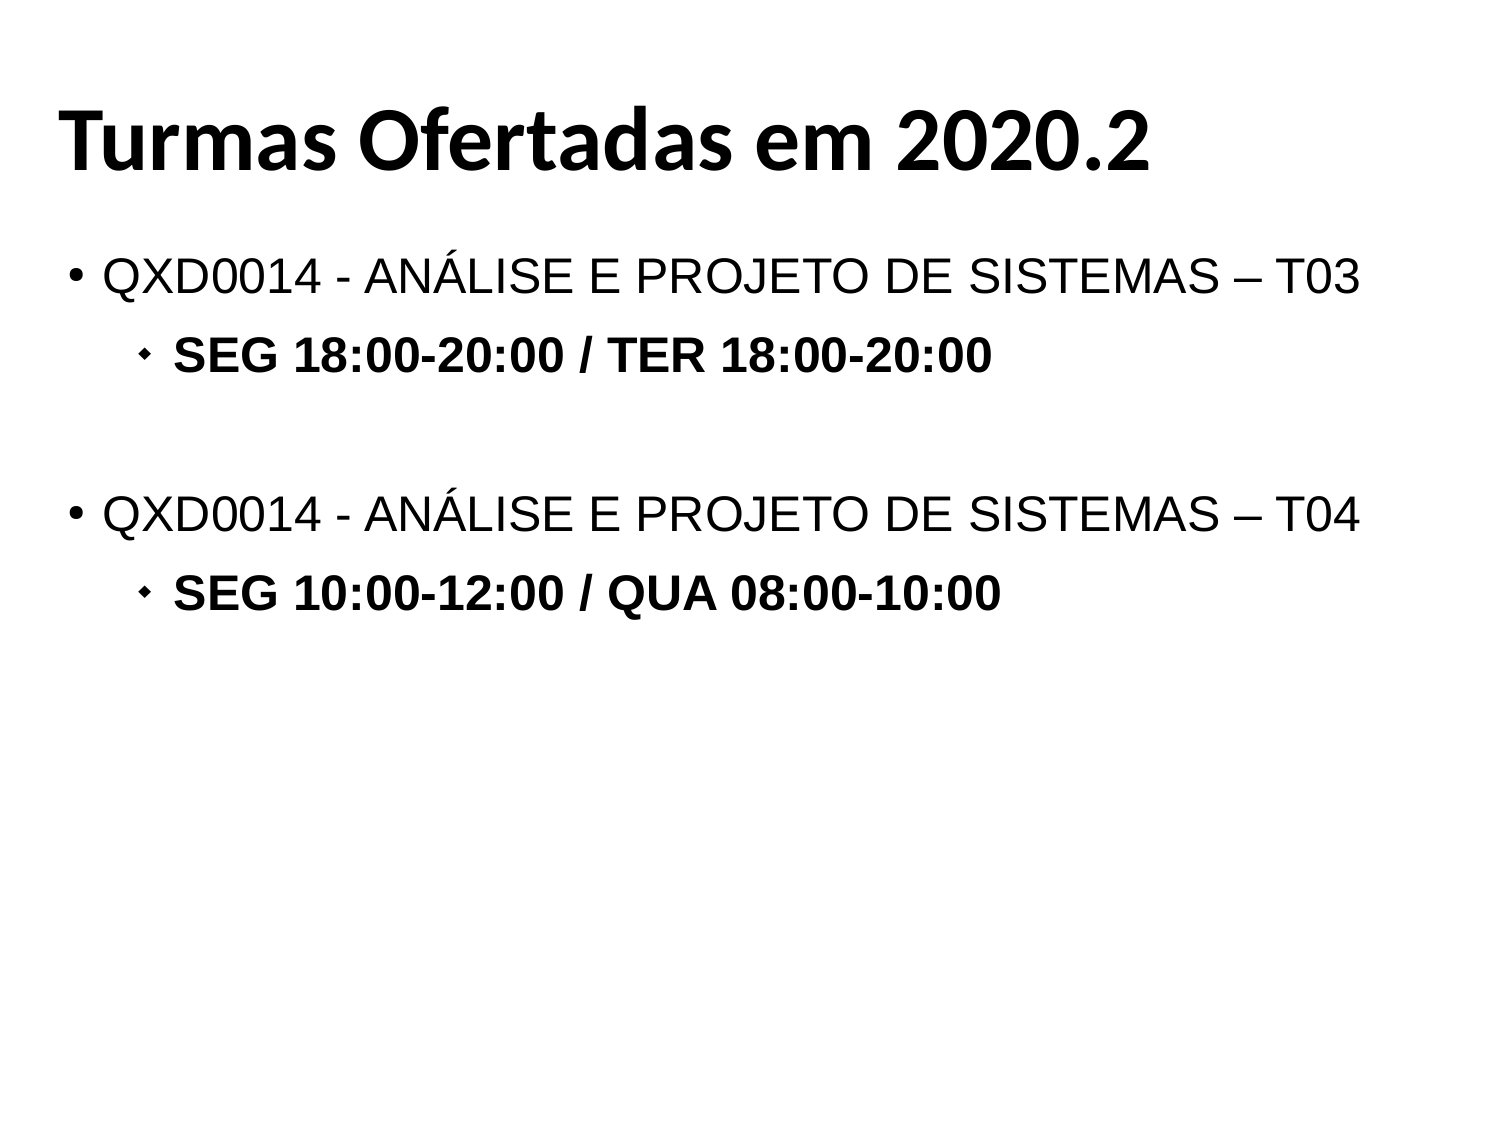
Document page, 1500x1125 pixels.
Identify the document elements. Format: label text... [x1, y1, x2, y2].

title Turmas Ofertadas em 2020.2 [59, 101, 1418, 195]
subtitle QXD0014 - ANÁLISE E PROJETO DE SISTEMAS – T03 SEG 18:00-20:00 / TER 18:00-20:00 QXD0014 - ANÁLISE E PROJETO DE SISTEMAS – T04 SEG 10:00-12:00 / QUA 08:00-10:00 [67, 248, 1418, 1063]
